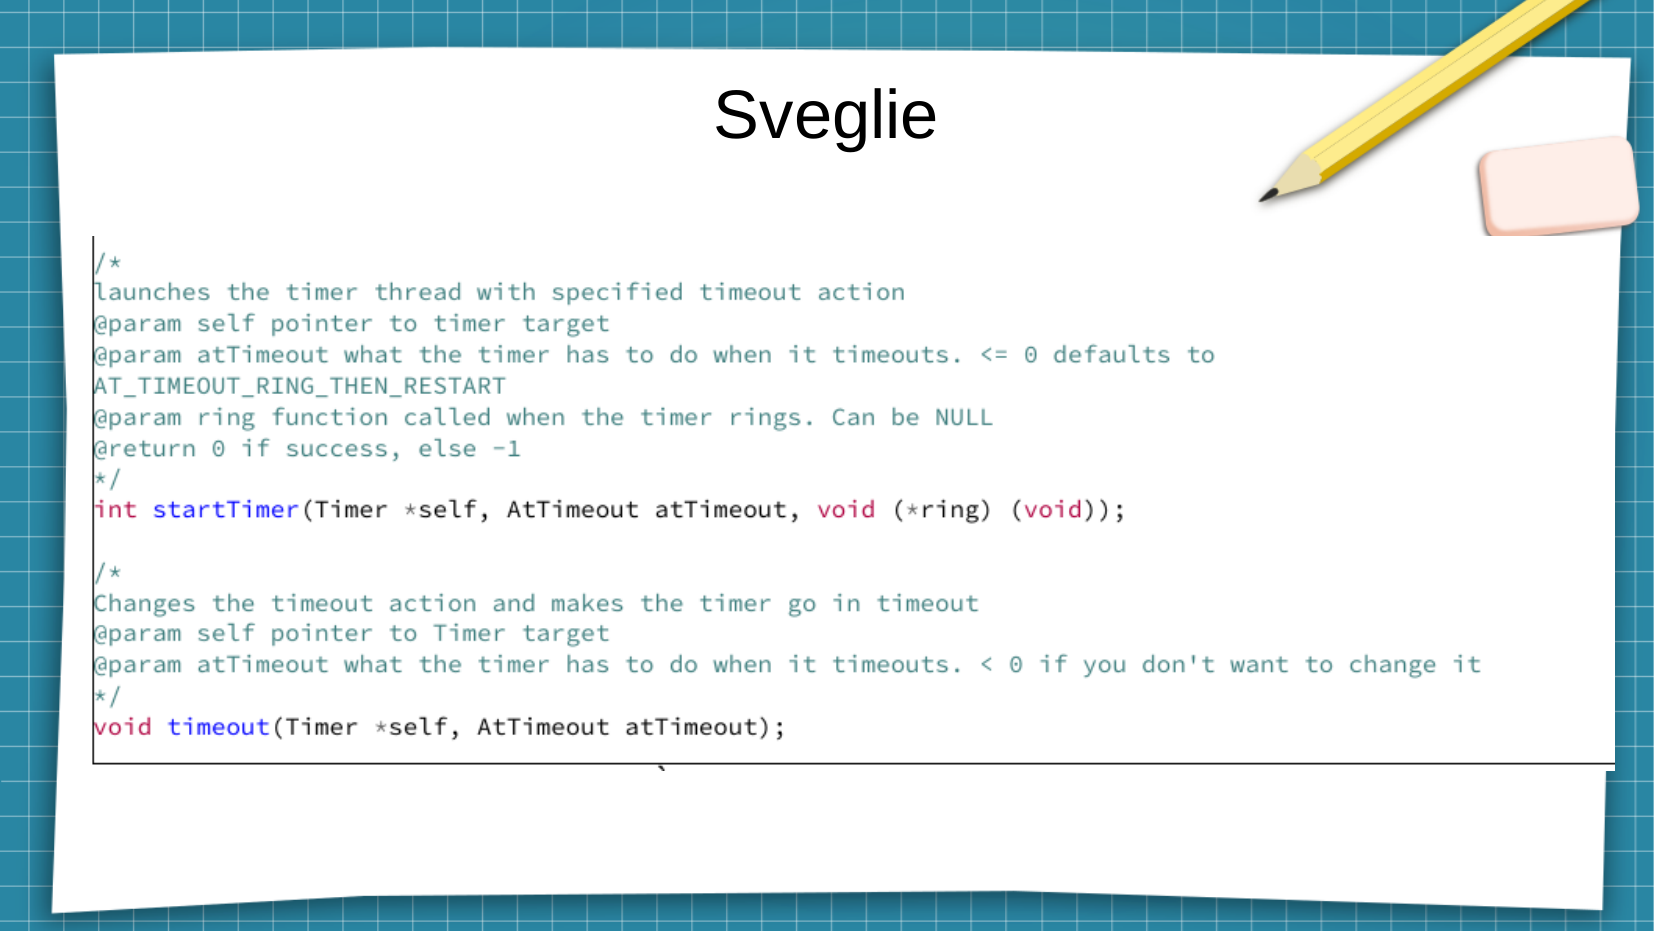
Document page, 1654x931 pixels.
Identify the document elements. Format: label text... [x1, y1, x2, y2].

picture [0, 0, 1654, 931]
title Sveglie [82, 37, 1571, 193]
